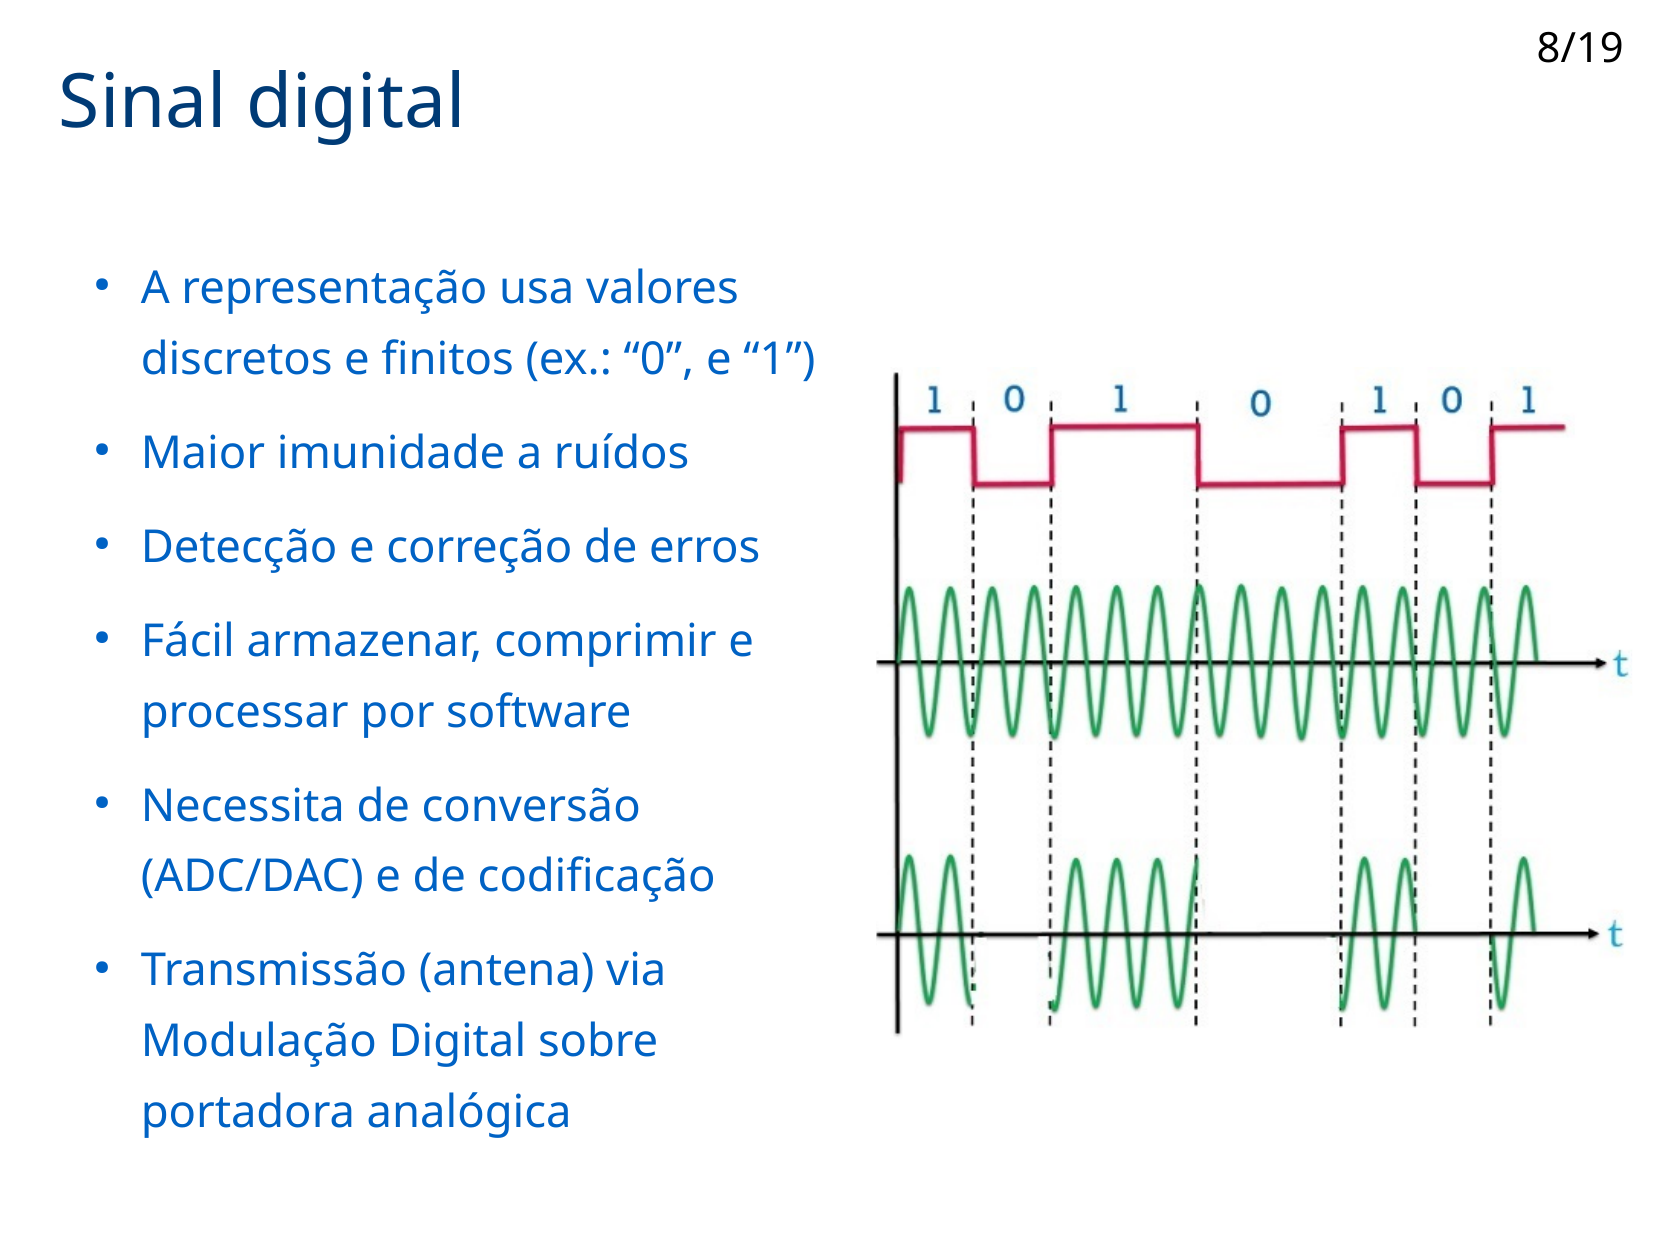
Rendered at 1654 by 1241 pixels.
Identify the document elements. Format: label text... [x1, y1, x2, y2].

list A representação usa valores discretos e finitos (ex.: “0”, e “1”) Maior imunidade a ruídos Detecção e correção de erros Fácil armazenar, comprimir e processar por software Necessita de conversão (ADC/DAC) e de codificação Transmissão (antena) via Modulação Digital sobre portadora analógica [59, 246, 825, 1211]
title Sinal digital [59, 47, 1625, 166]
picture [876, 367, 1633, 1048]
